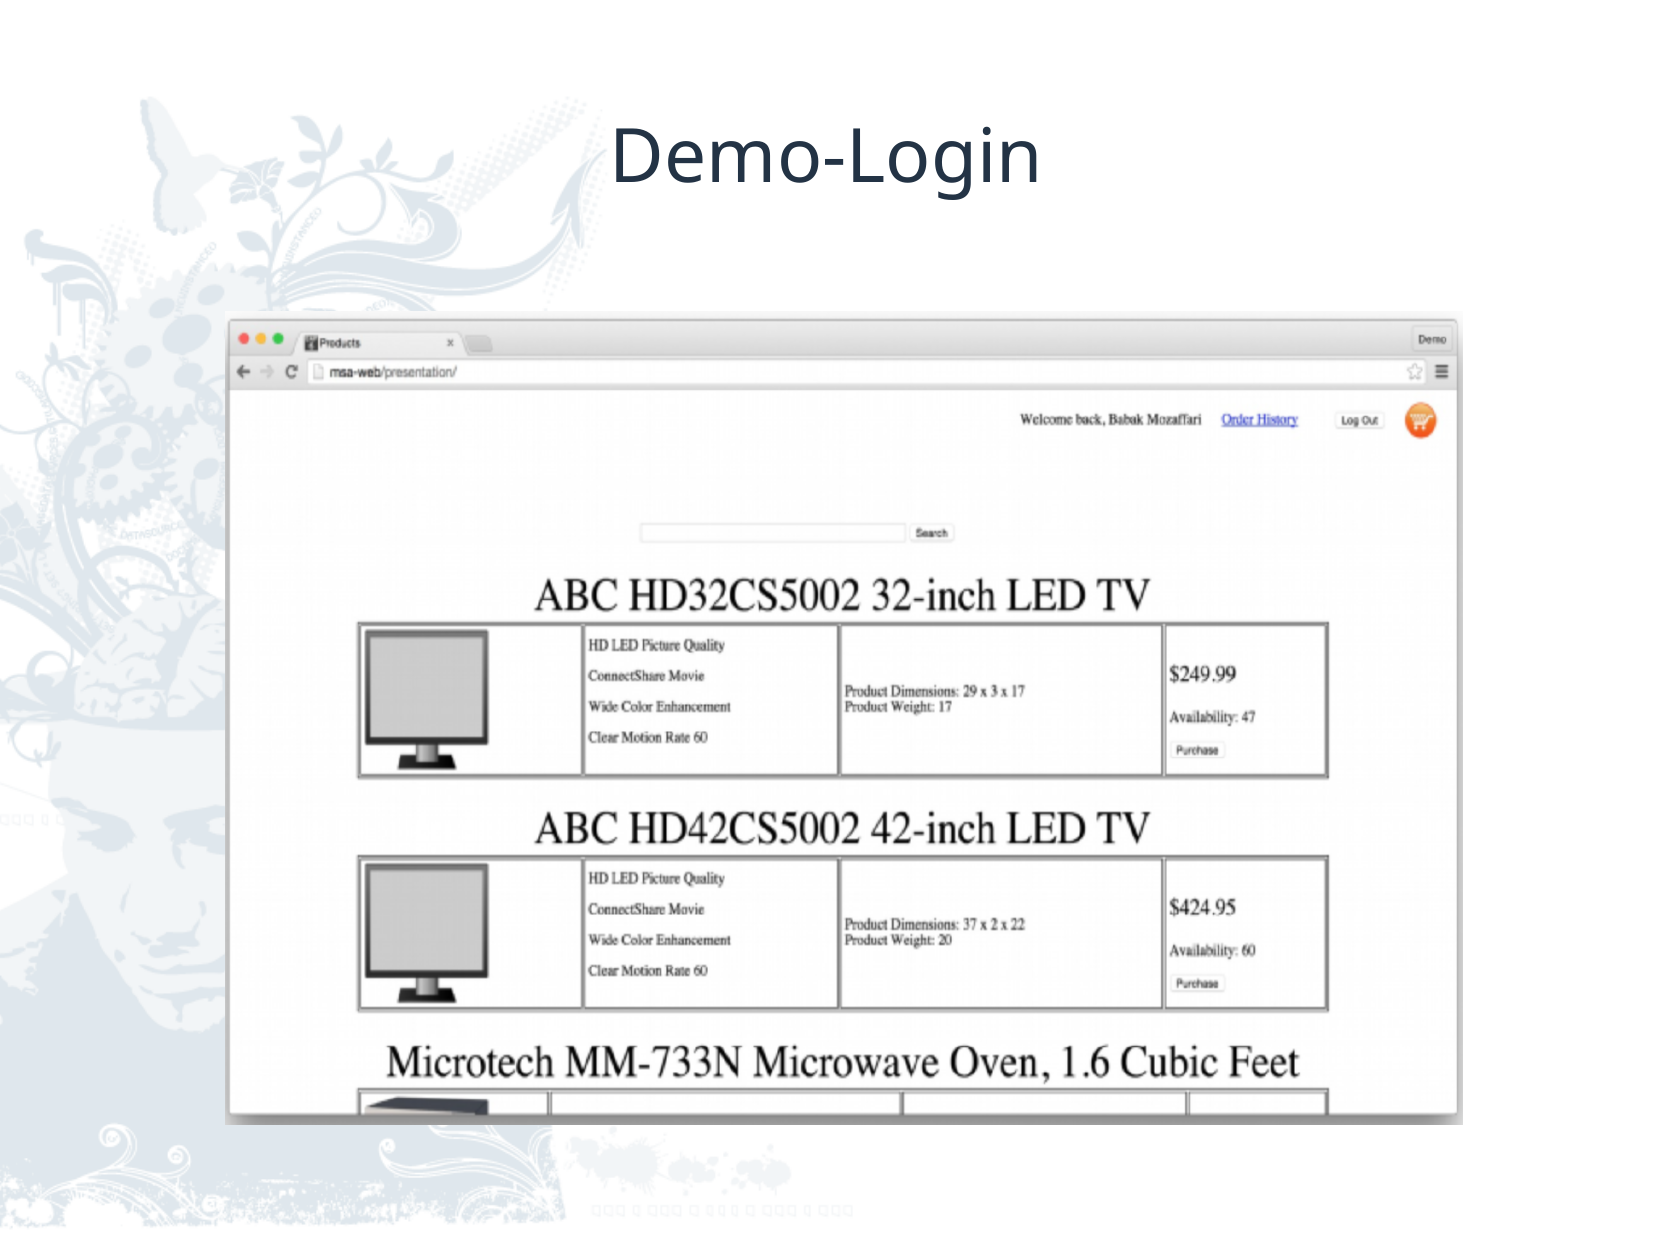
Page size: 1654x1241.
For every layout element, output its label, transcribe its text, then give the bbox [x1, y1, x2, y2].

picture [0, 0, 1654, 1241]
title Demo-Login [82, 49, 1571, 257]
